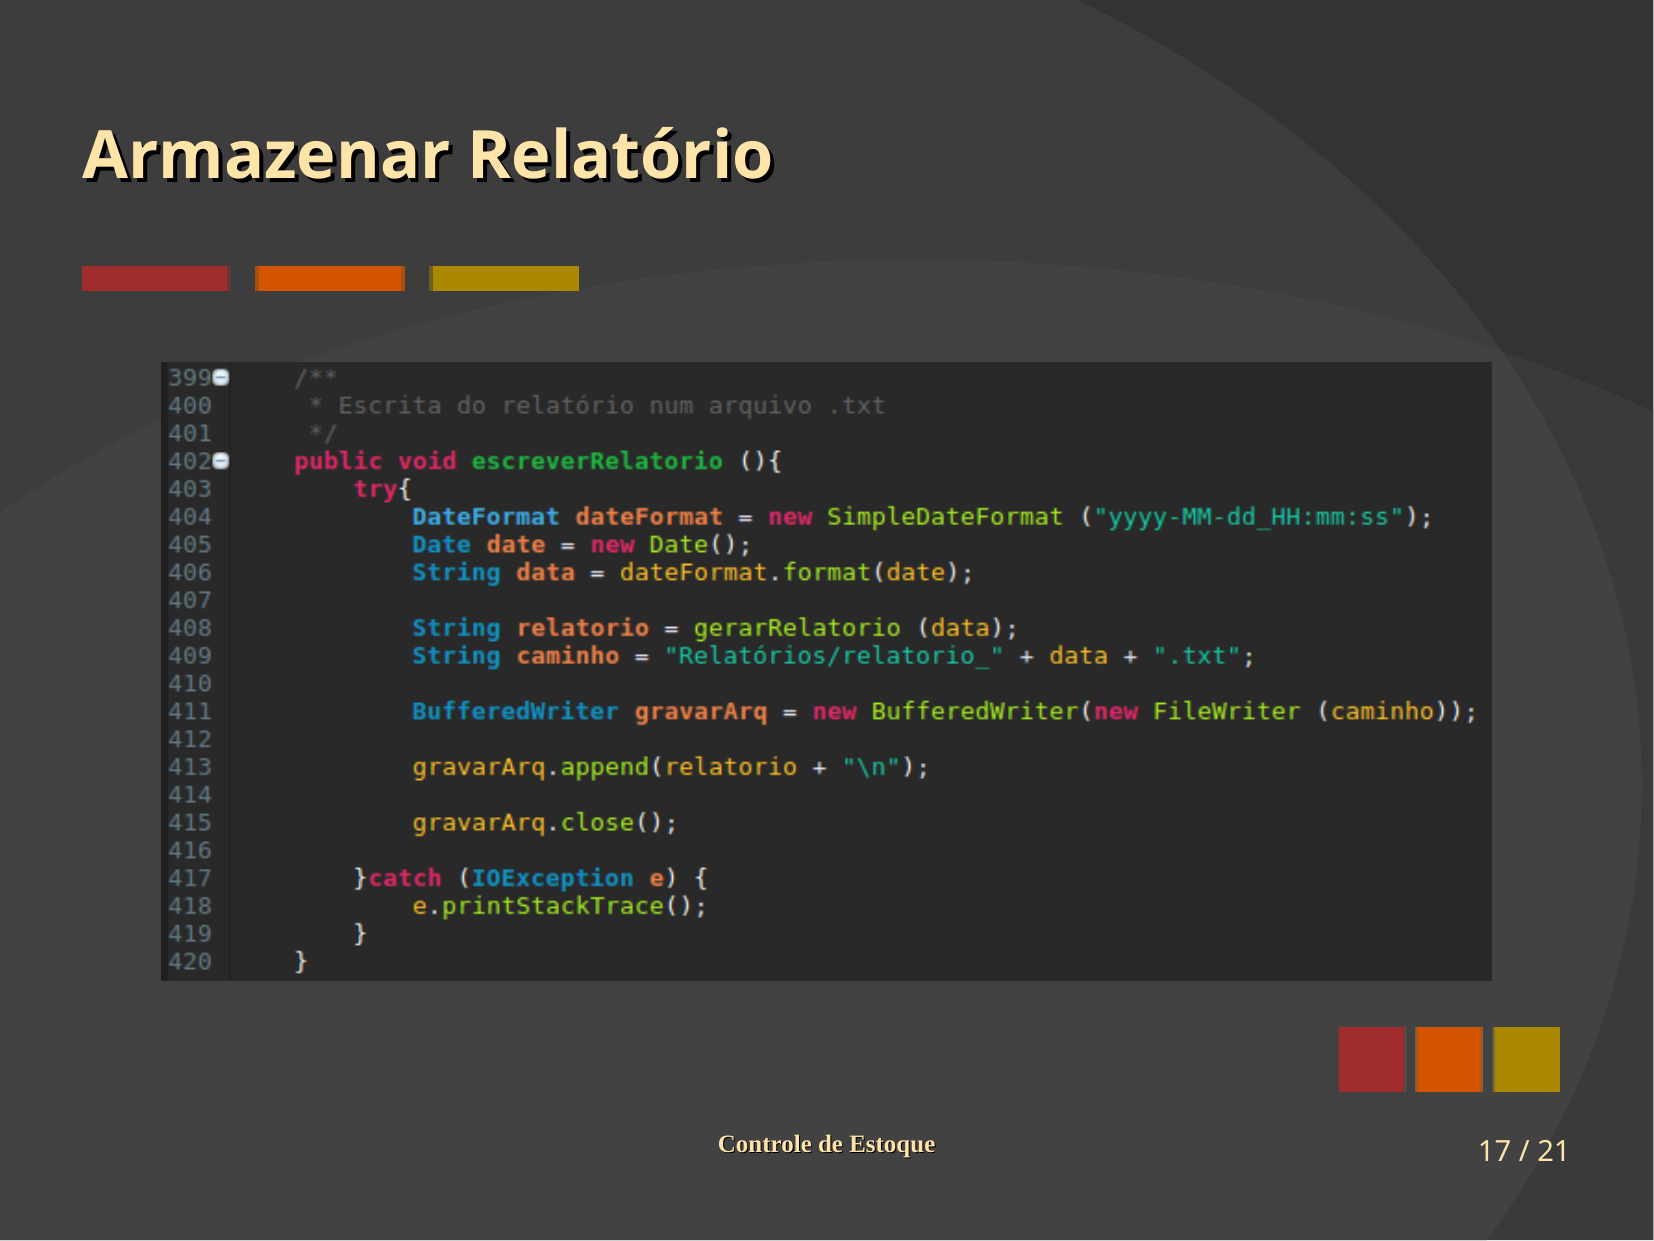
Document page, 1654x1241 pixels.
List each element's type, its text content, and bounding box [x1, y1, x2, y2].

picture [161, 362, 1492, 981]
picture [1339, 1027, 1560, 1092]
picture [82, 266, 579, 291]
title Armazenar Relatório [82, 49, 1571, 257]
